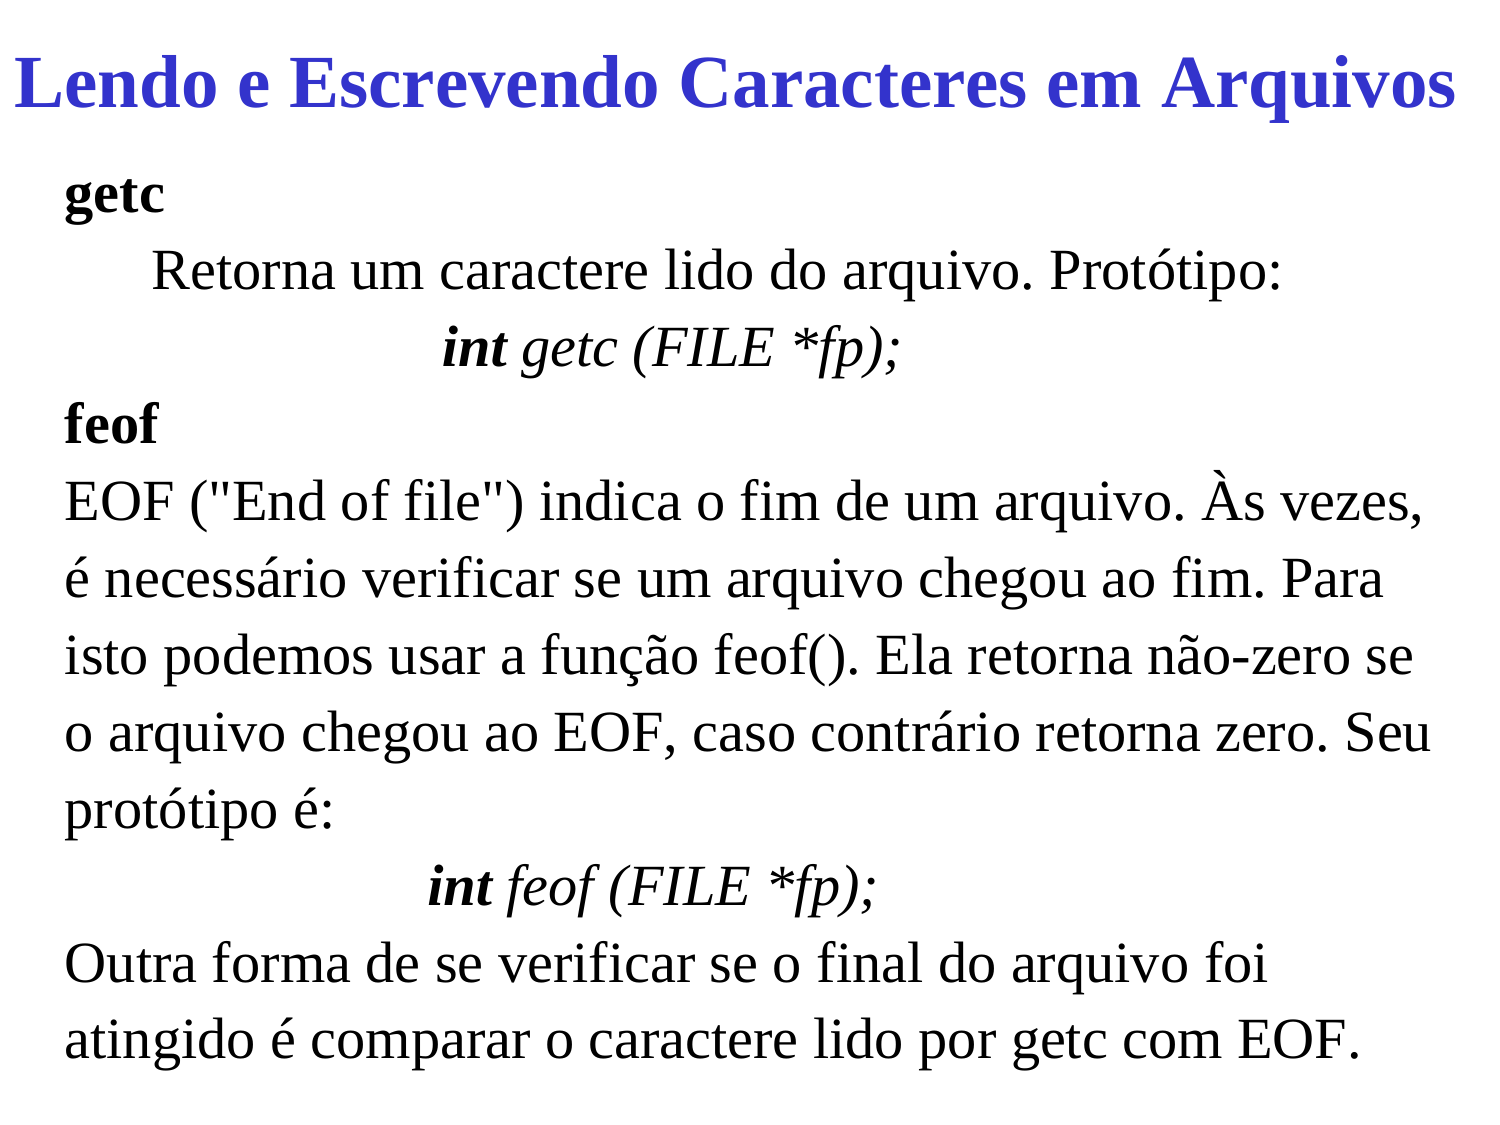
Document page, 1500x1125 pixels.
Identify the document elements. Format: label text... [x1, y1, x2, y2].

text_box Lendo e Escrevendo Caracteres em Arquivos [0, 24, 1474, 131]
text_box getc Retorna um caractere lido do arquivo. Protótipo: int getc (FILE *fp); feof EOF ("End of file") indica o fim de um arquivo. Às vezes, é necessário verificar se um arquivo chegou ao fim. Para isto podemos usar a função feof(). Ela retorna não-zero se o arquivo chegou ao EOF, caso contrário retorna zero. Seu protótipo é: int feof (FILE *fp); Outra forma de se verificar se o final do arquivo foi atingido é comparar o caractere lido por getc com EOF. [50, 139, 1463, 1079]
